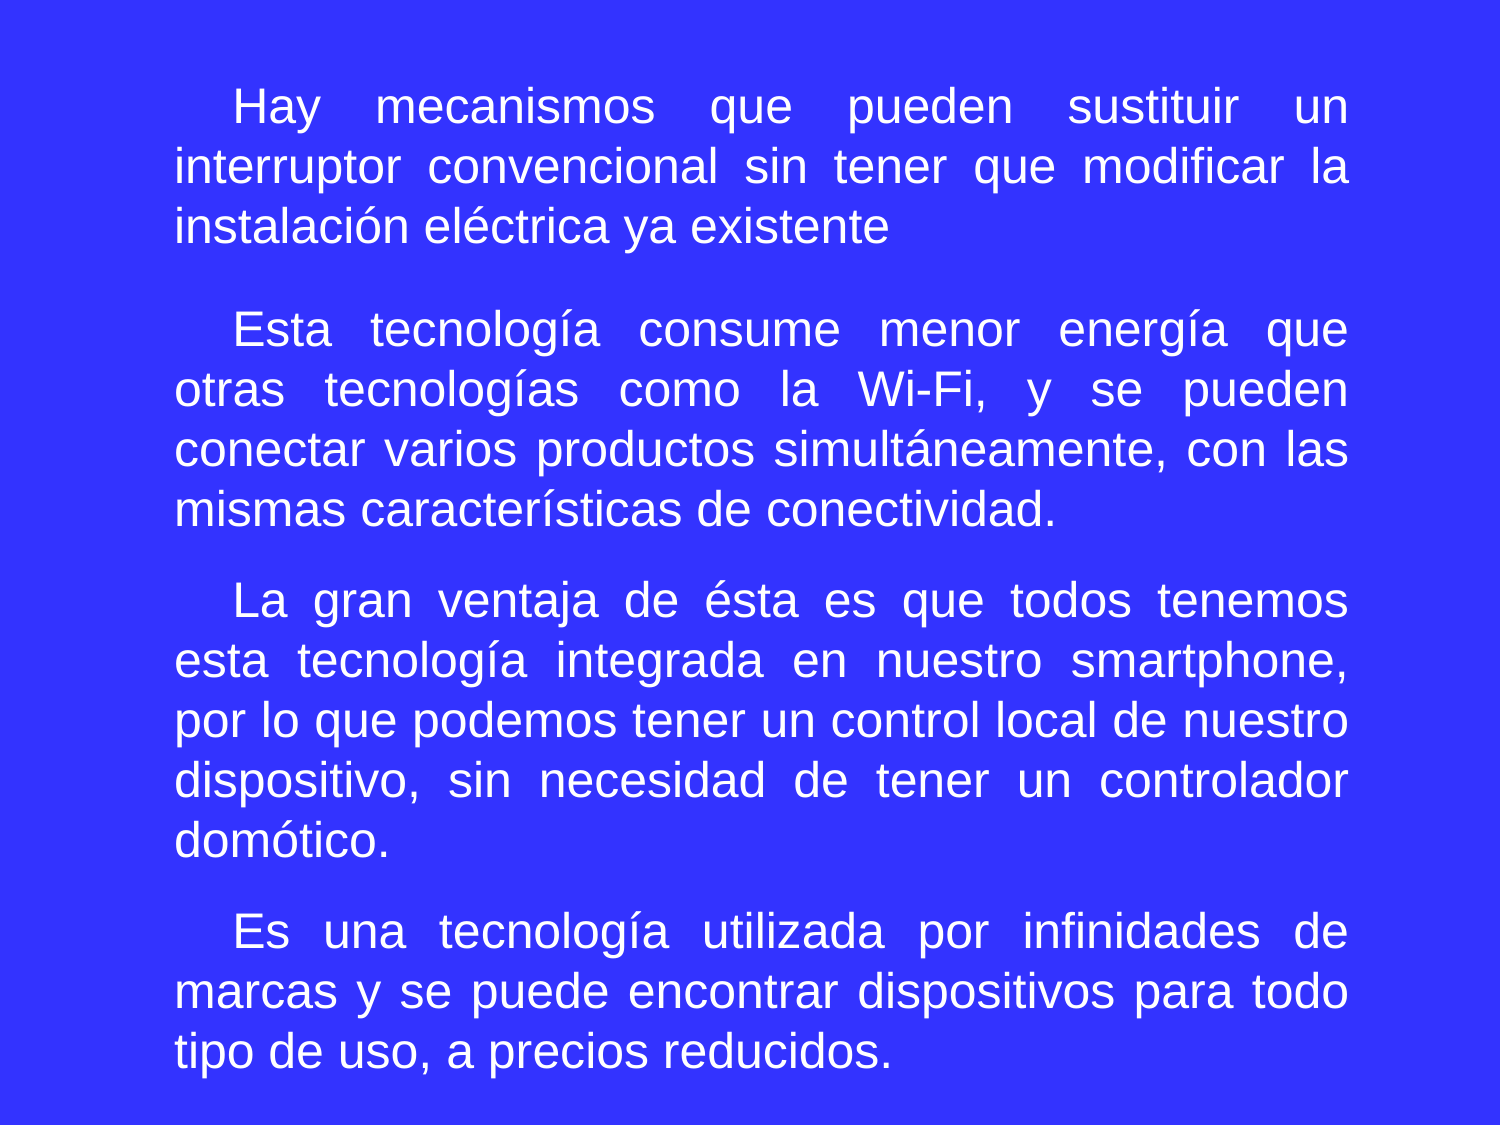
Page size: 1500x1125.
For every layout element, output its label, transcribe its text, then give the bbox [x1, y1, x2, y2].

text_box Esta tecnología consume menor energía que otras tecnologías como la Wi-Fi, y se pueden conectar varios productos simultáneamente, con las mismas características de conectividad. La gran ventaja de ésta es que todos tenemos esta tecnología integrada en nuestro smartphone, por lo que podemos tener un control local de nuestro dispositivo, sin necesidad de tener un controlador domótico. Es una tecnología utilizada por infinidades de marcas y se puede encontrar dispositivos para todo tipo de uso, a precios reducidos. [159, 288, 1365, 1087]
text_box Hay mecanismos que pueden sustituir un interruptor convencional sin tener que modificar la instalación eléctrica ya existente [159, 66, 1365, 262]
